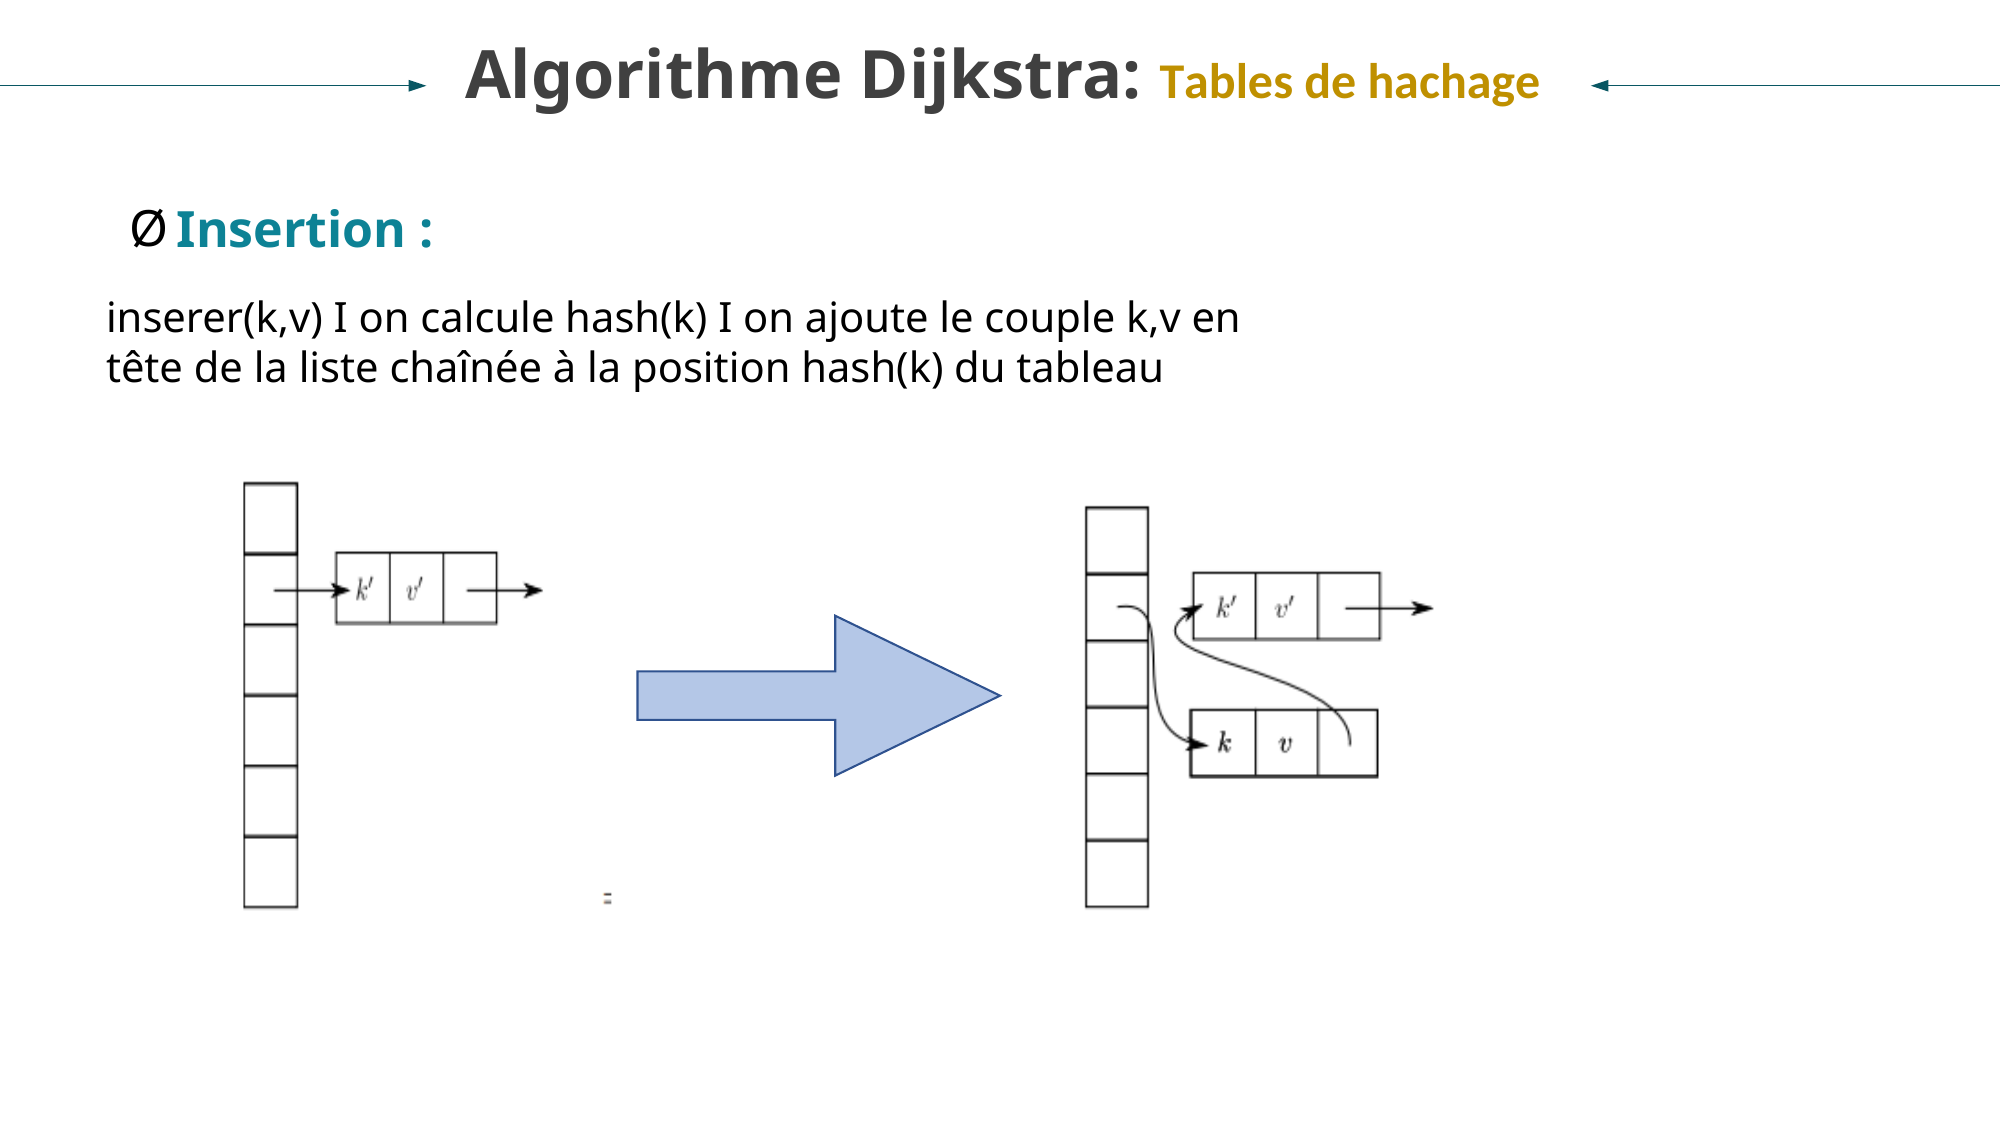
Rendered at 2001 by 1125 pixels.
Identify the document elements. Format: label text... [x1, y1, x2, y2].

text_box inserer(k,v) I on calcule hash(k) I on ajoute le couple k,v en tête de la liste chaînée à la position hash(k) du tableau [91, 282, 1325, 400]
text_box Algorithme Dijkstra: Tables de hachage [267, 41, 1750, 115]
picture [1051, 473, 1470, 936]
picture [192, 473, 612, 936]
text_box Insertion : [114, 189, 1560, 266]
text_box [637, 615, 1001, 776]
